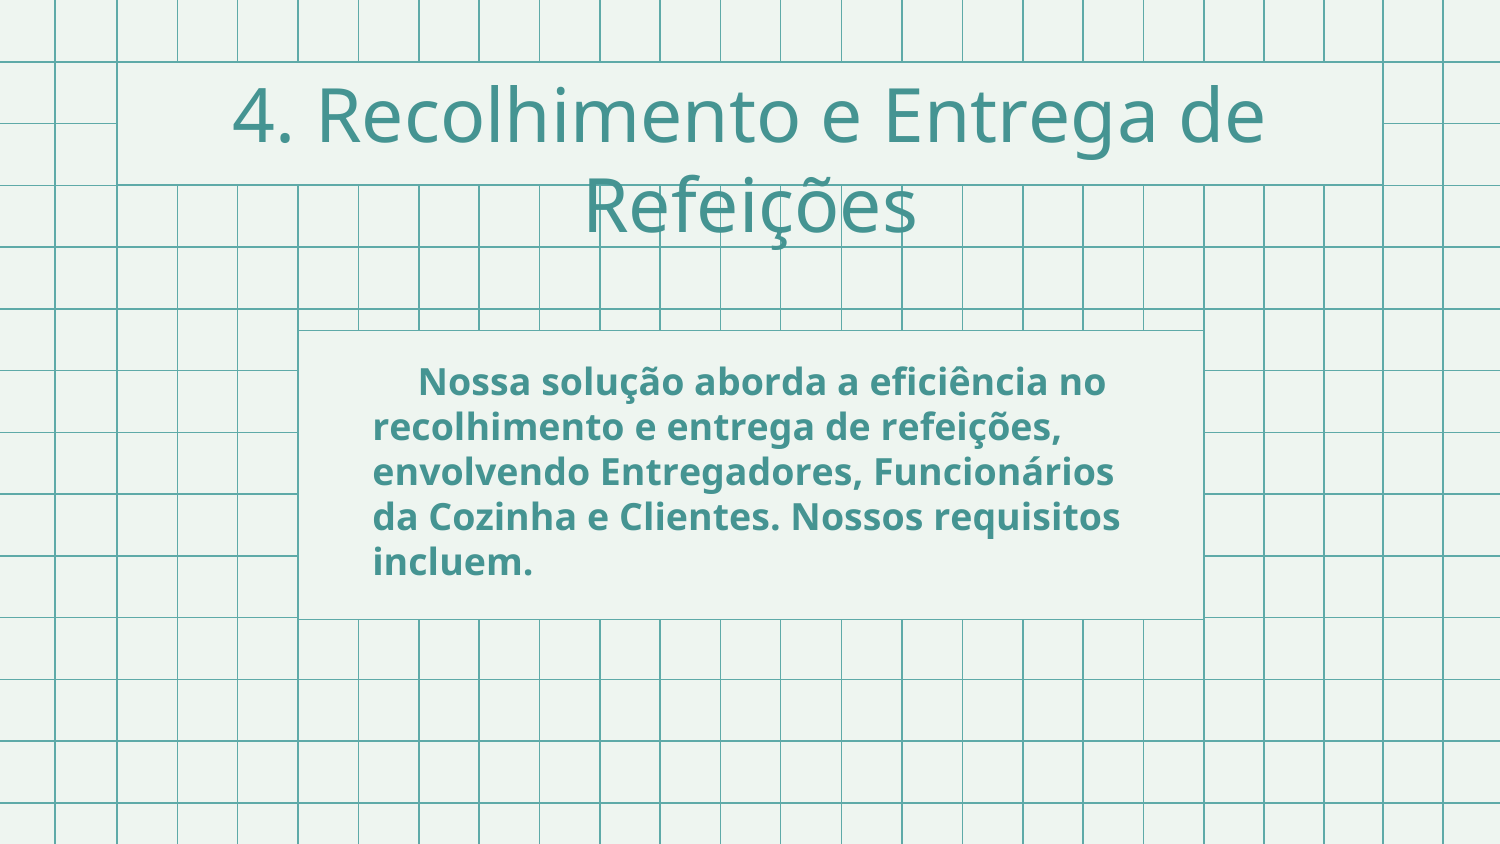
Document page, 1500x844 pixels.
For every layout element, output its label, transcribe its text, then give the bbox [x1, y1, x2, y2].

list Nossa solução aborda a eficiência no recolhimento e entrega de refeições, envolvendo Entregadores, Funcionários da Cozinha e Clientes. Nossos requisitos incluem. [298, 330, 1204, 620]
title 4. Recolhimento e Entrega de Refeições [117, 61, 1383, 186]
